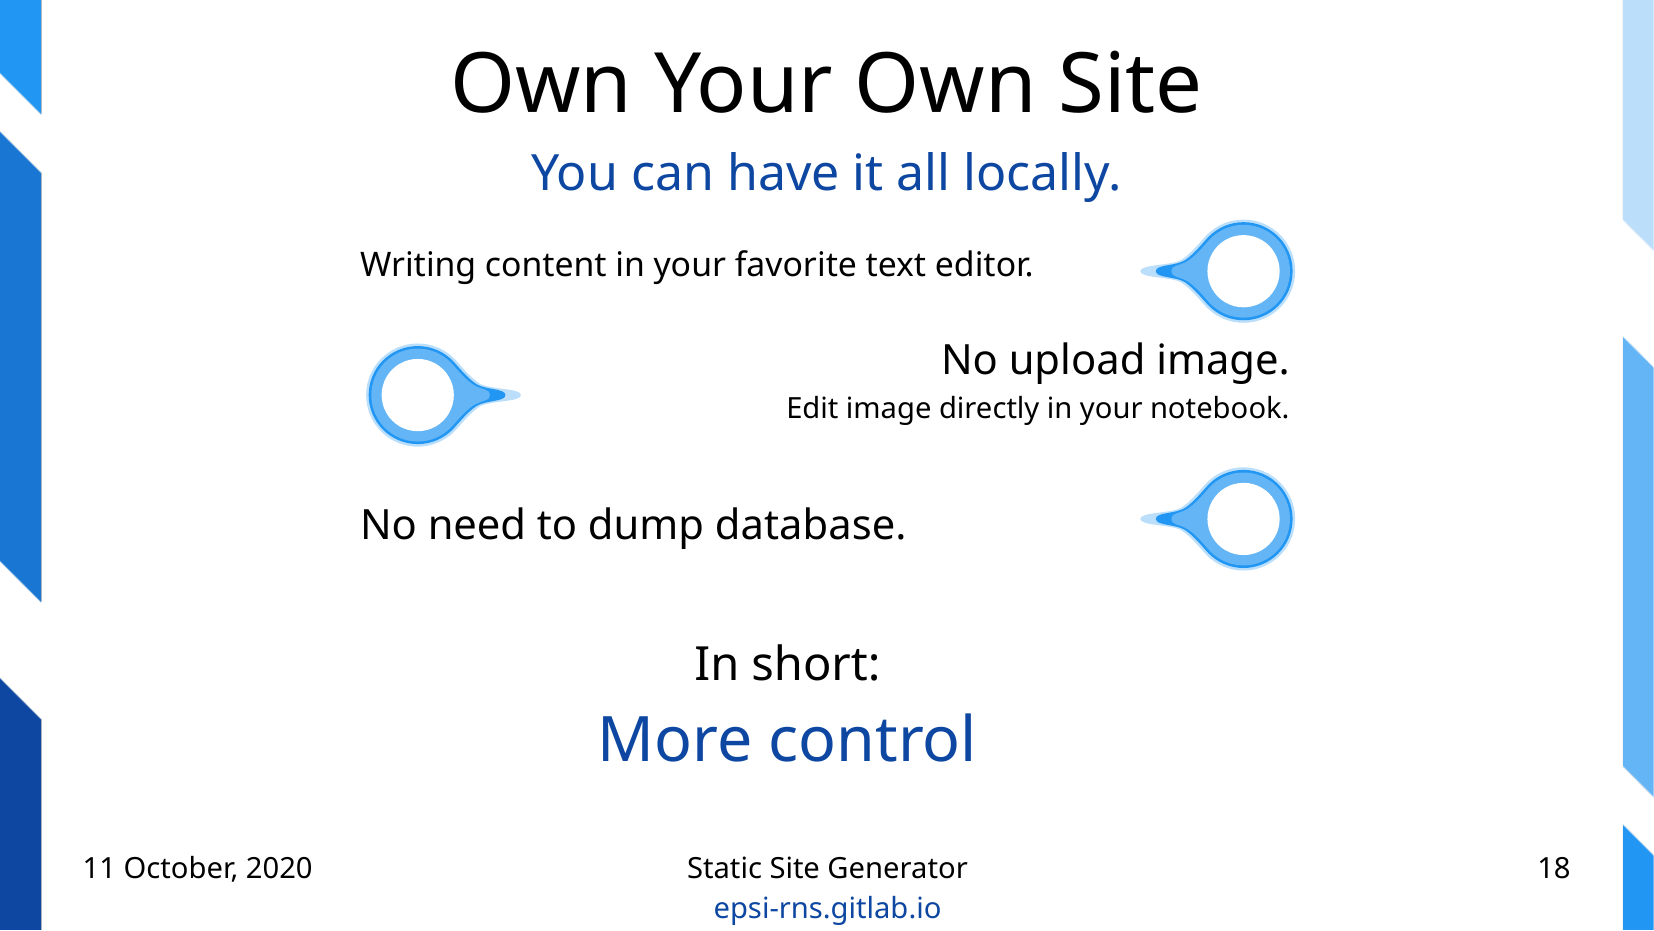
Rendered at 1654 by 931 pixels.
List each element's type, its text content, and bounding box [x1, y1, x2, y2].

list No upload image. Edit image directly in your notebook. [765, 330, 1291, 466]
list Writing content in your favorite text editor. [360, 240, 1152, 315]
picture [0, 0, 1654, 931]
list No need to dump database. [360, 495, 1141, 570]
